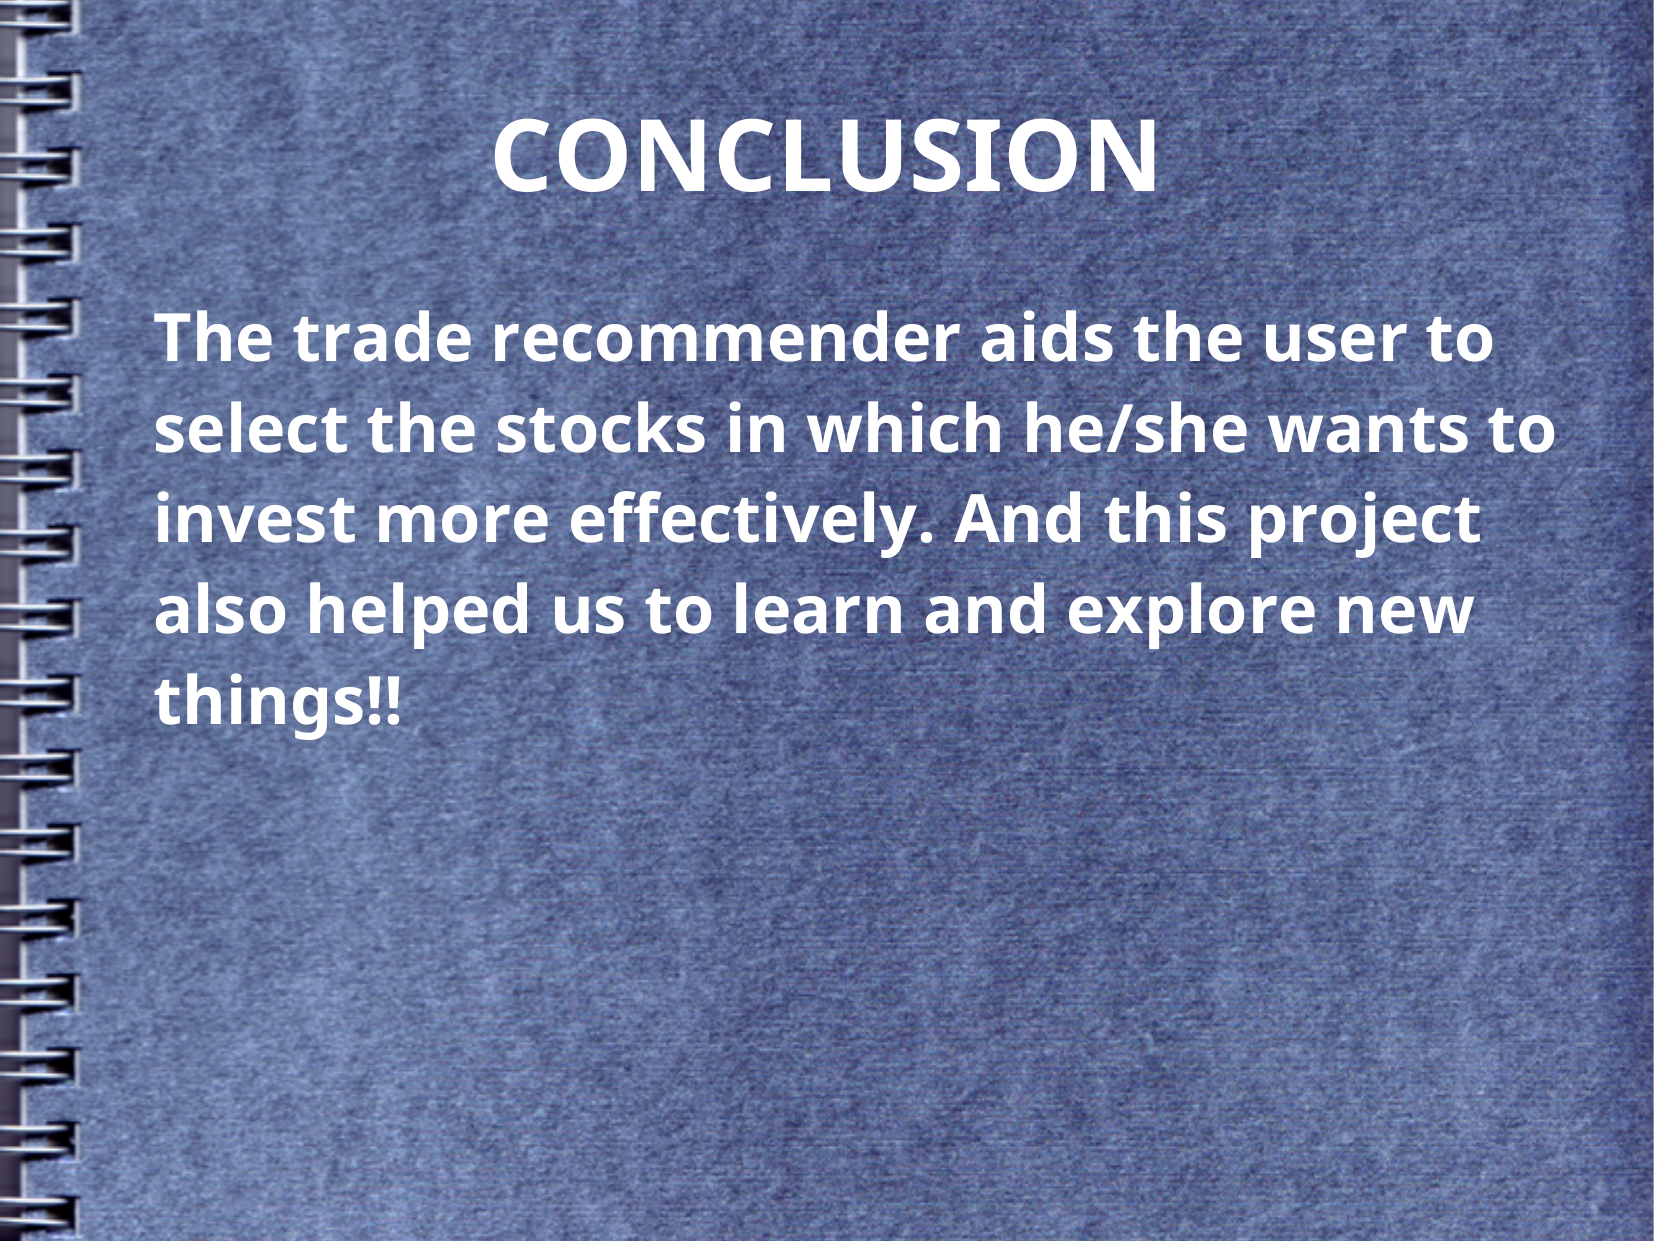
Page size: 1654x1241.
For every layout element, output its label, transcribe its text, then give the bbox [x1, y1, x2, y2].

picture [0, 0, 1654, 1241]
list The trade recommender aids the user to select the stocks in which he/she wants to invest more effectively. And this project also helped us to learn and explore new things!! [82, 290, 1571, 1109]
title CONCLUSION [82, 49, 1571, 257]
